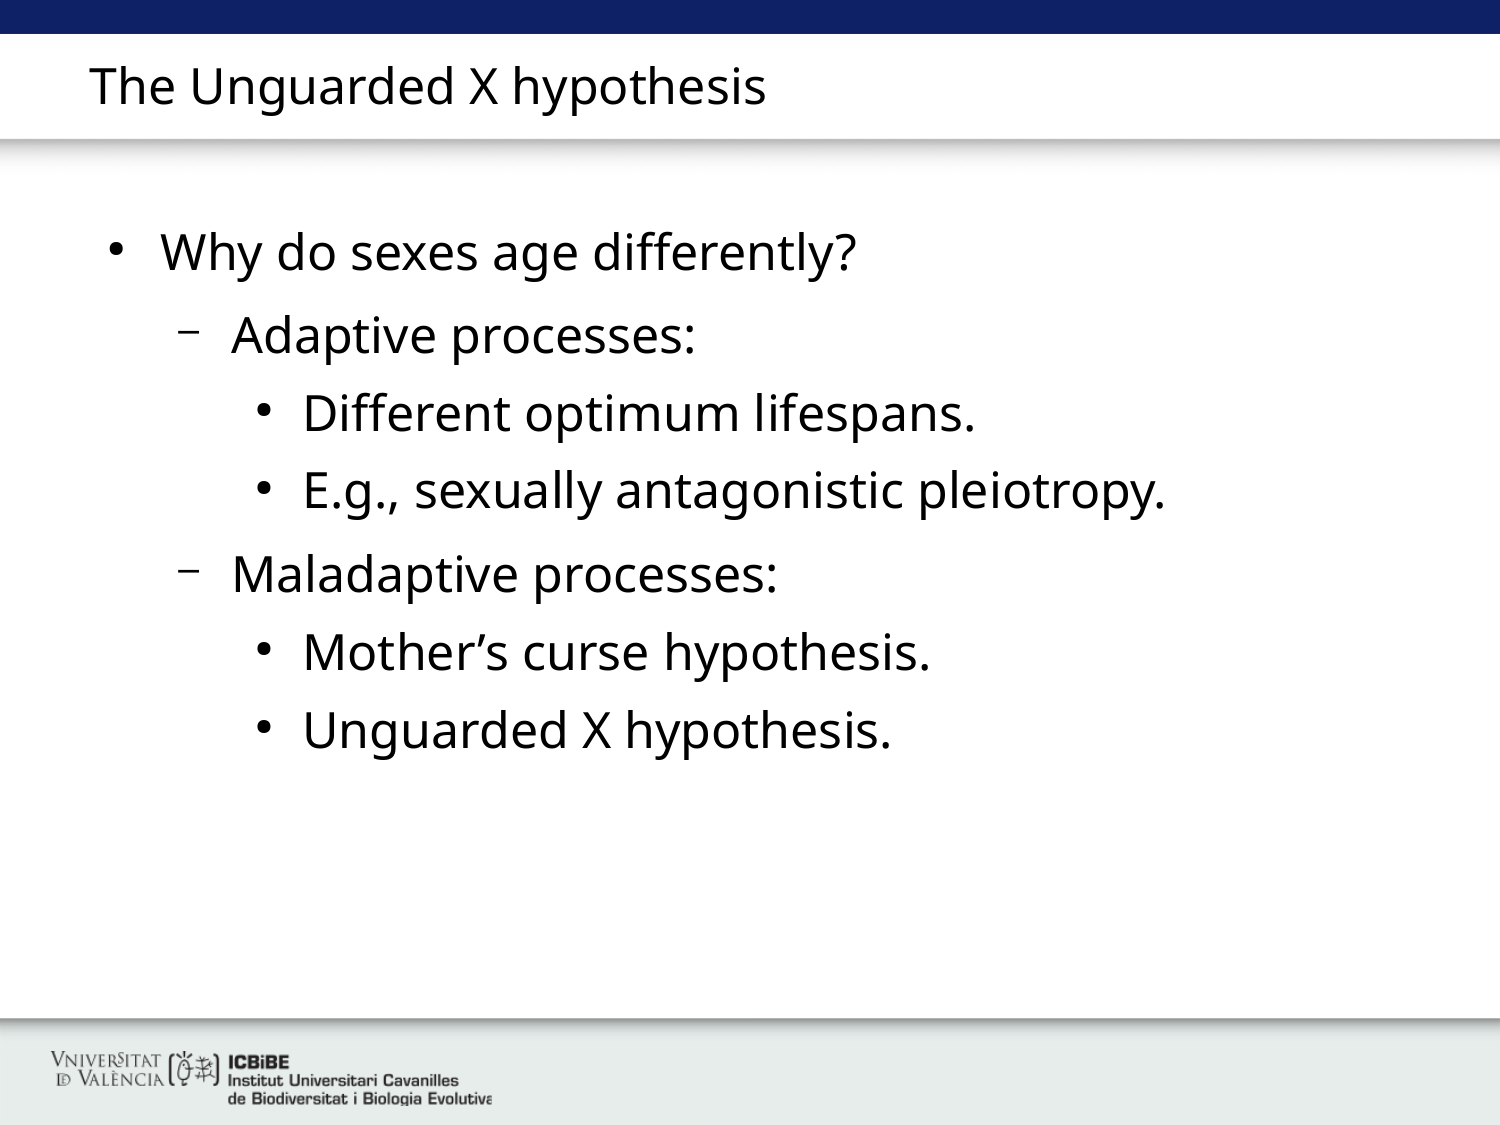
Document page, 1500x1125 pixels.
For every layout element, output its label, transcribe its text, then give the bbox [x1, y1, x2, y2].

picture [0, 1018, 1500, 1125]
list Why do sexes age differently? Adaptive processes: Different optimum lifespans. E.g., sexually antagonistic pleiotropy. Maladaptive processes: Mother’s curse hypothesis. Unguarded X hypothesis. [75, 212, 1426, 955]
list The Unguarded X hypothesis [75, 47, 922, 110]
picture [0, 0, 1500, 214]
